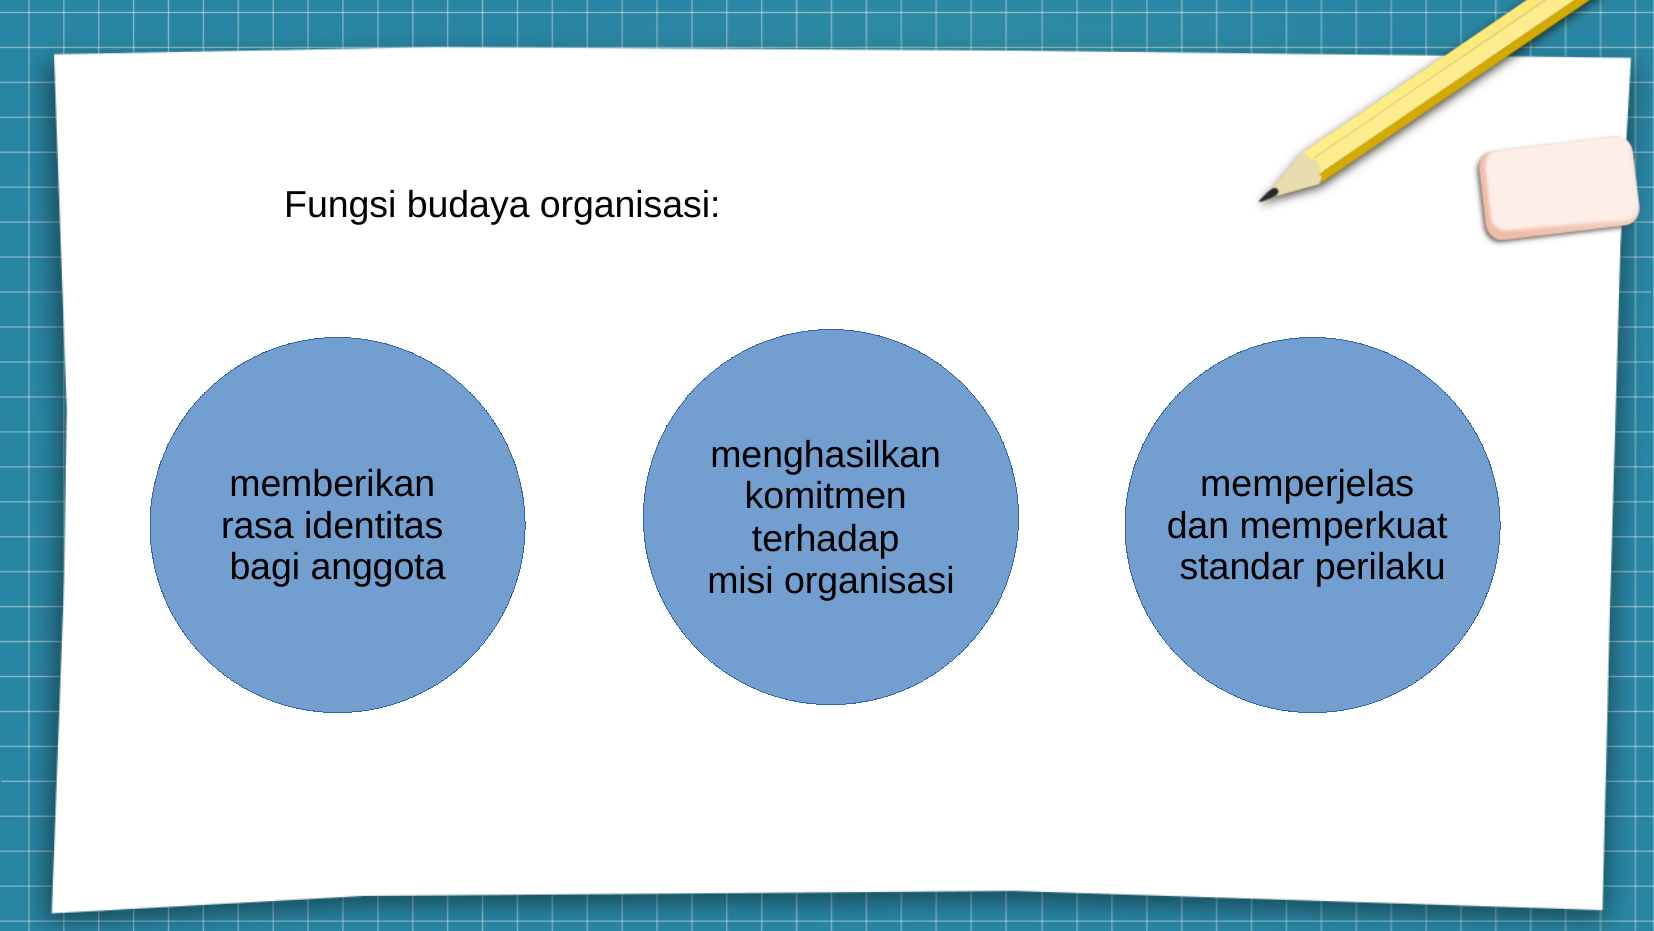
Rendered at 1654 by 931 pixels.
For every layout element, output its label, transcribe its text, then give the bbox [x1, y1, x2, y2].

text_box memberikan rasa identitas bagi anggota [150, 337, 526, 713]
text_box menghasilkan komitmen terhadap misi organisasi [643, 329, 1019, 705]
text_box memperjelas dan memperkuat standar perilaku [1125, 337, 1501, 713]
text_box Fungsi budaya organisasi: [269, 176, 942, 233]
picture [0, 0, 1654, 931]
